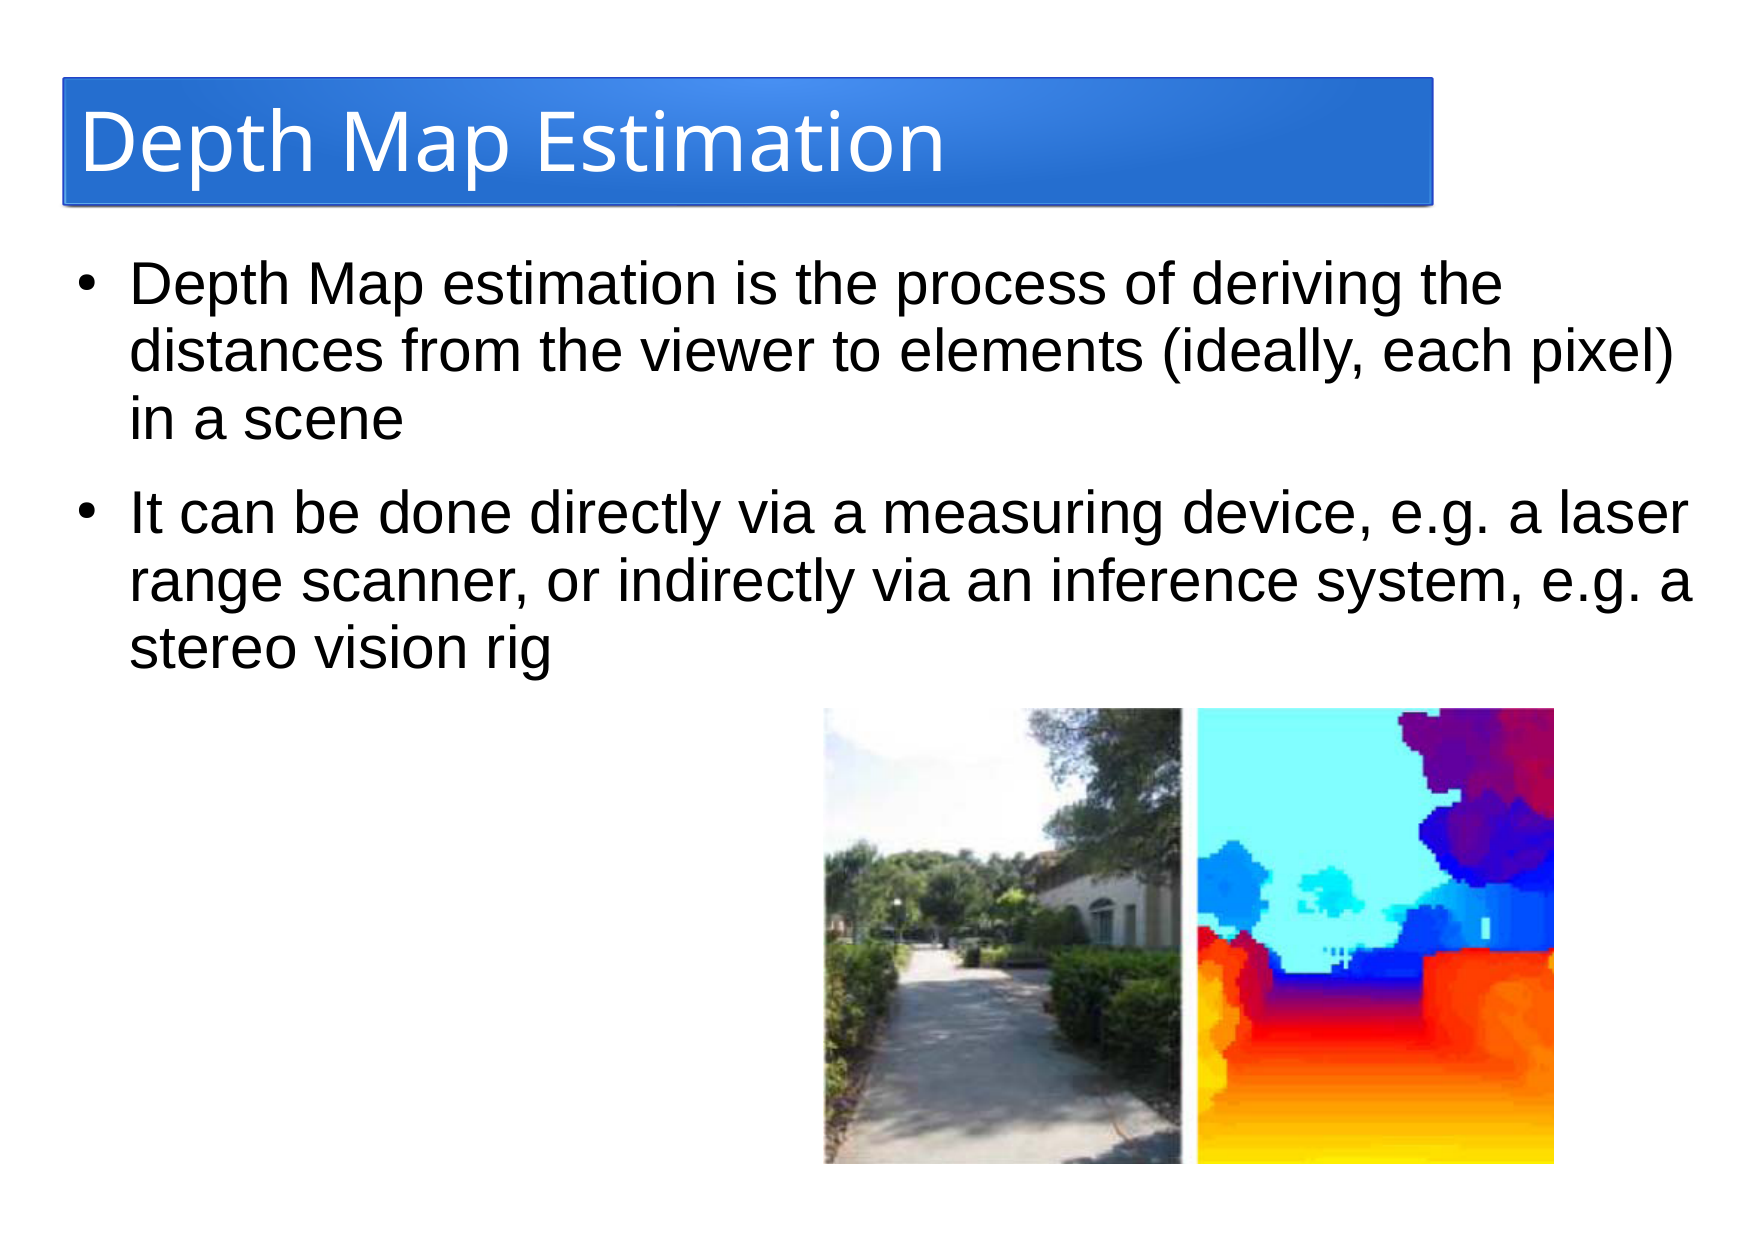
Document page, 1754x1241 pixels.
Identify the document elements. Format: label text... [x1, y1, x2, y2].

list Depth Map estimation is the process of deriving the distances from the viewer to elements (ideally, each pixel) in a scene It can be done directly via a measuring device, e.g. a laser range scanner, or indirectly via an inference system, e.g. a stereo vision rig [58, 249, 1696, 697]
picture [823, 708, 1554, 1164]
picture [58, 77, 1439, 209]
title Depth Map Estimation [78, 80, 1429, 198]
